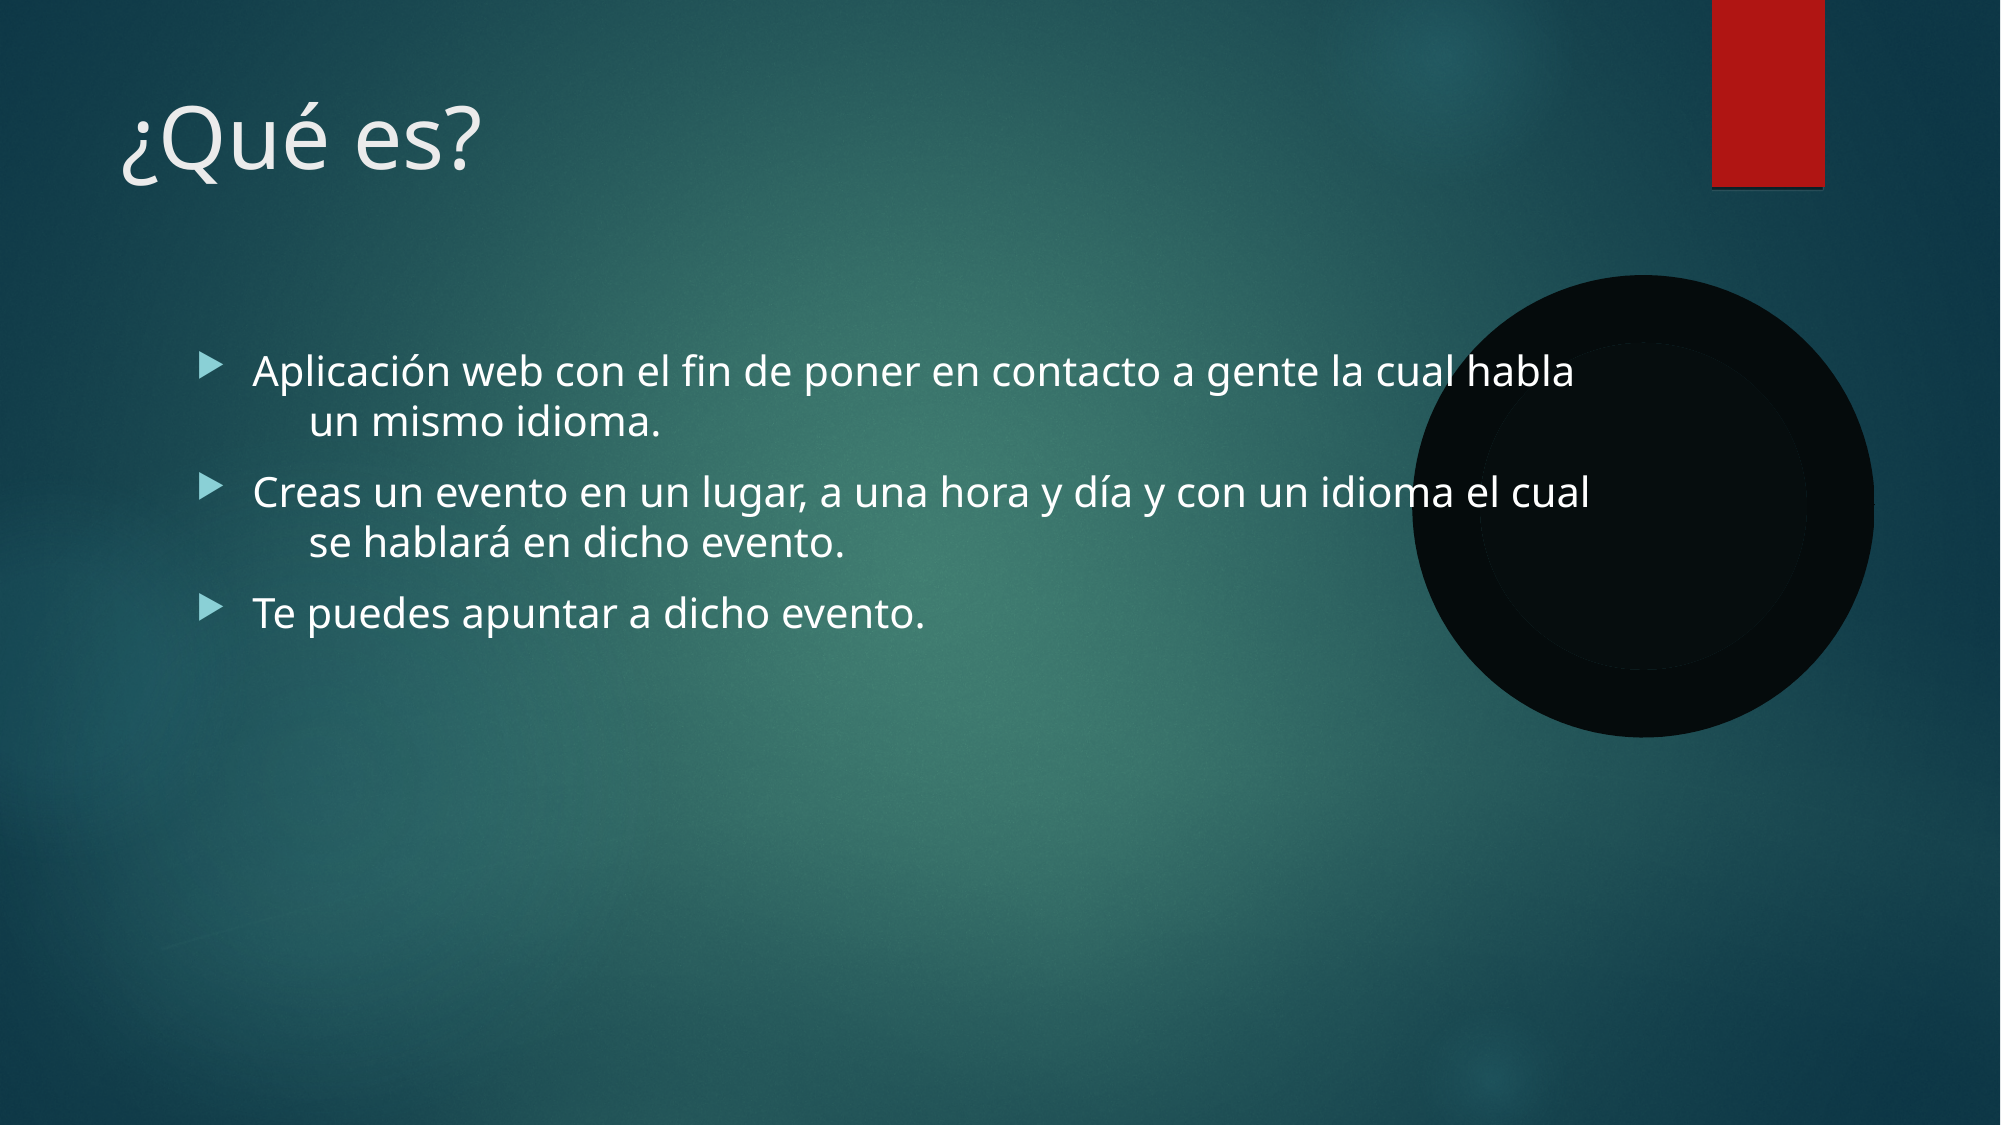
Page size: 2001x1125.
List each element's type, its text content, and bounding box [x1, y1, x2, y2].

title ¿Qué es? [106, 74, 1649, 305]
list Aplicación web con el fin de poner en contacto a gente la cual habla un mismo idioma. Creas un evento en un lugar, a una hora y día y con un idioma el cual se hablará en dicho evento. Te puedes apuntar a dicho evento. [181, 336, 1649, 1026]
